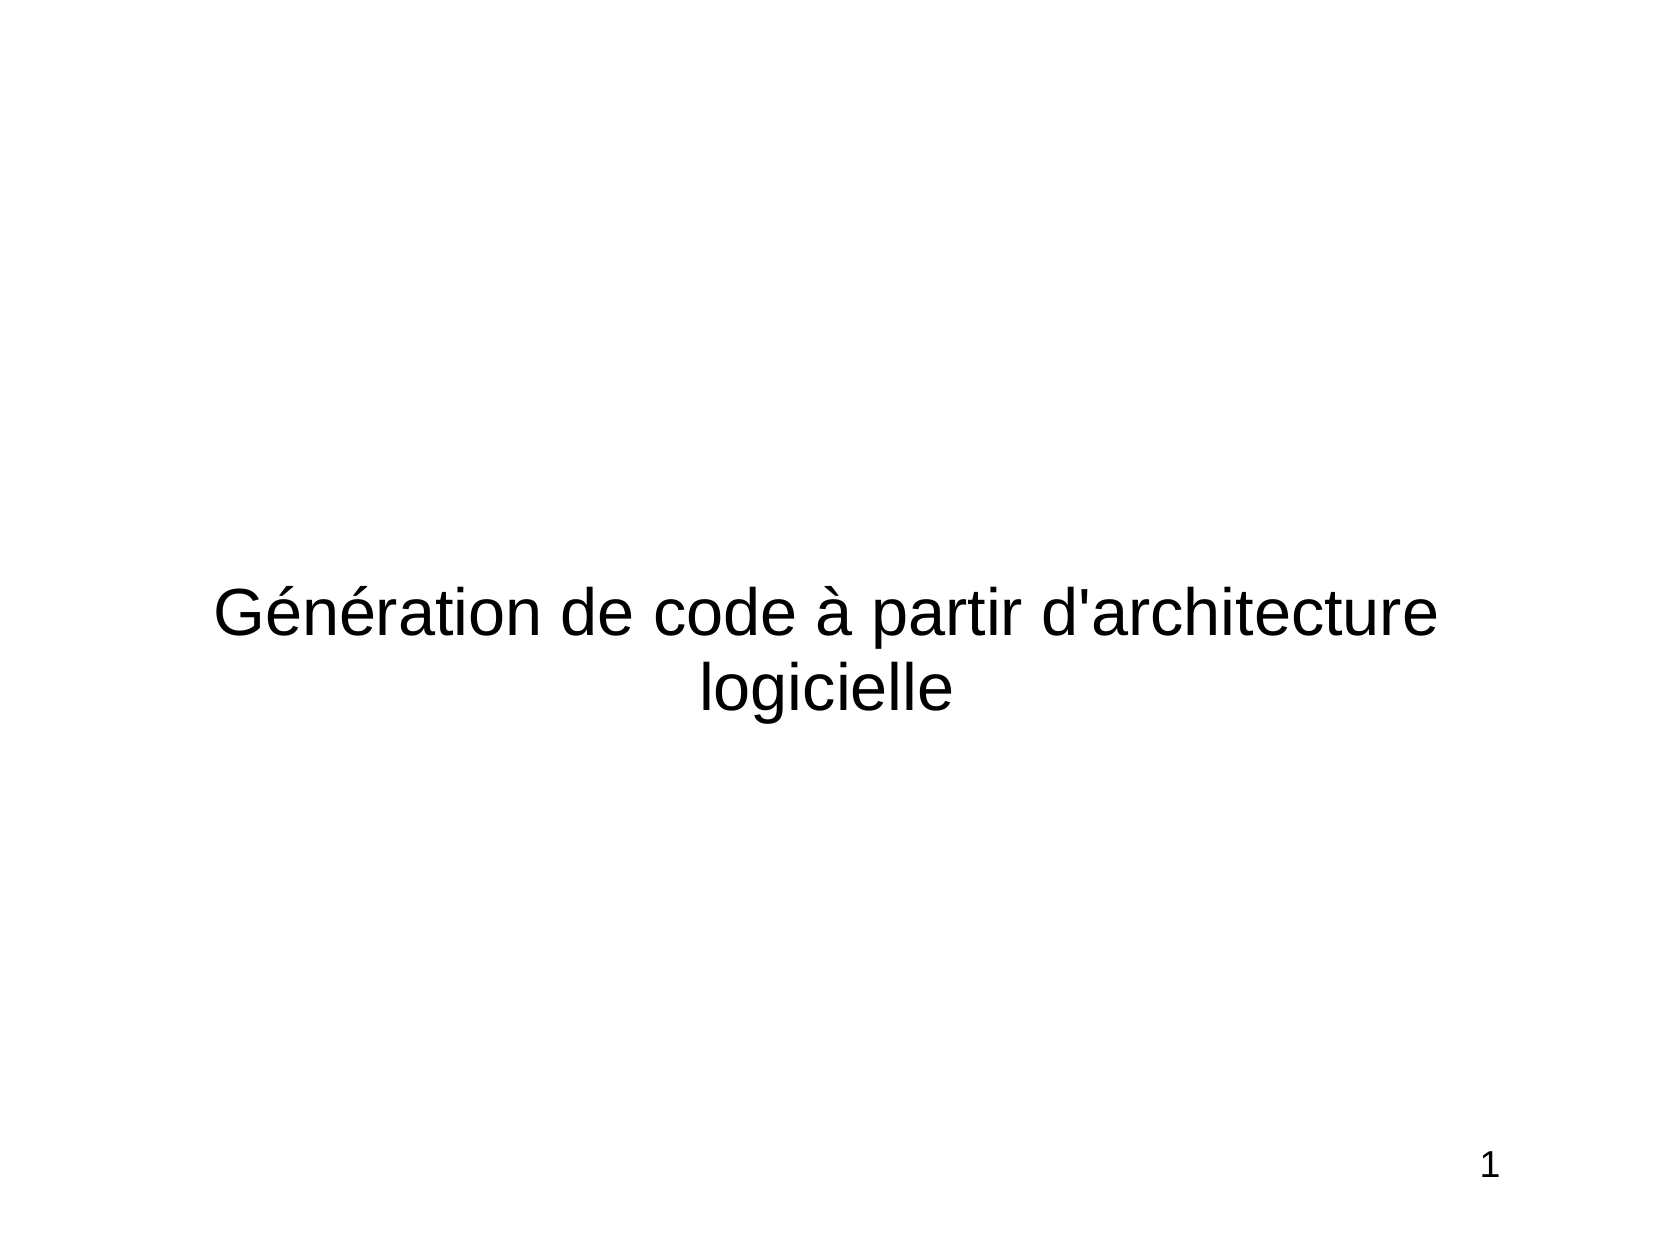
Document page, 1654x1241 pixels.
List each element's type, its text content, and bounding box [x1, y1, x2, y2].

subtitle Génération de code à partir d'architecture logicielle [82, 290, 1571, 1010]
